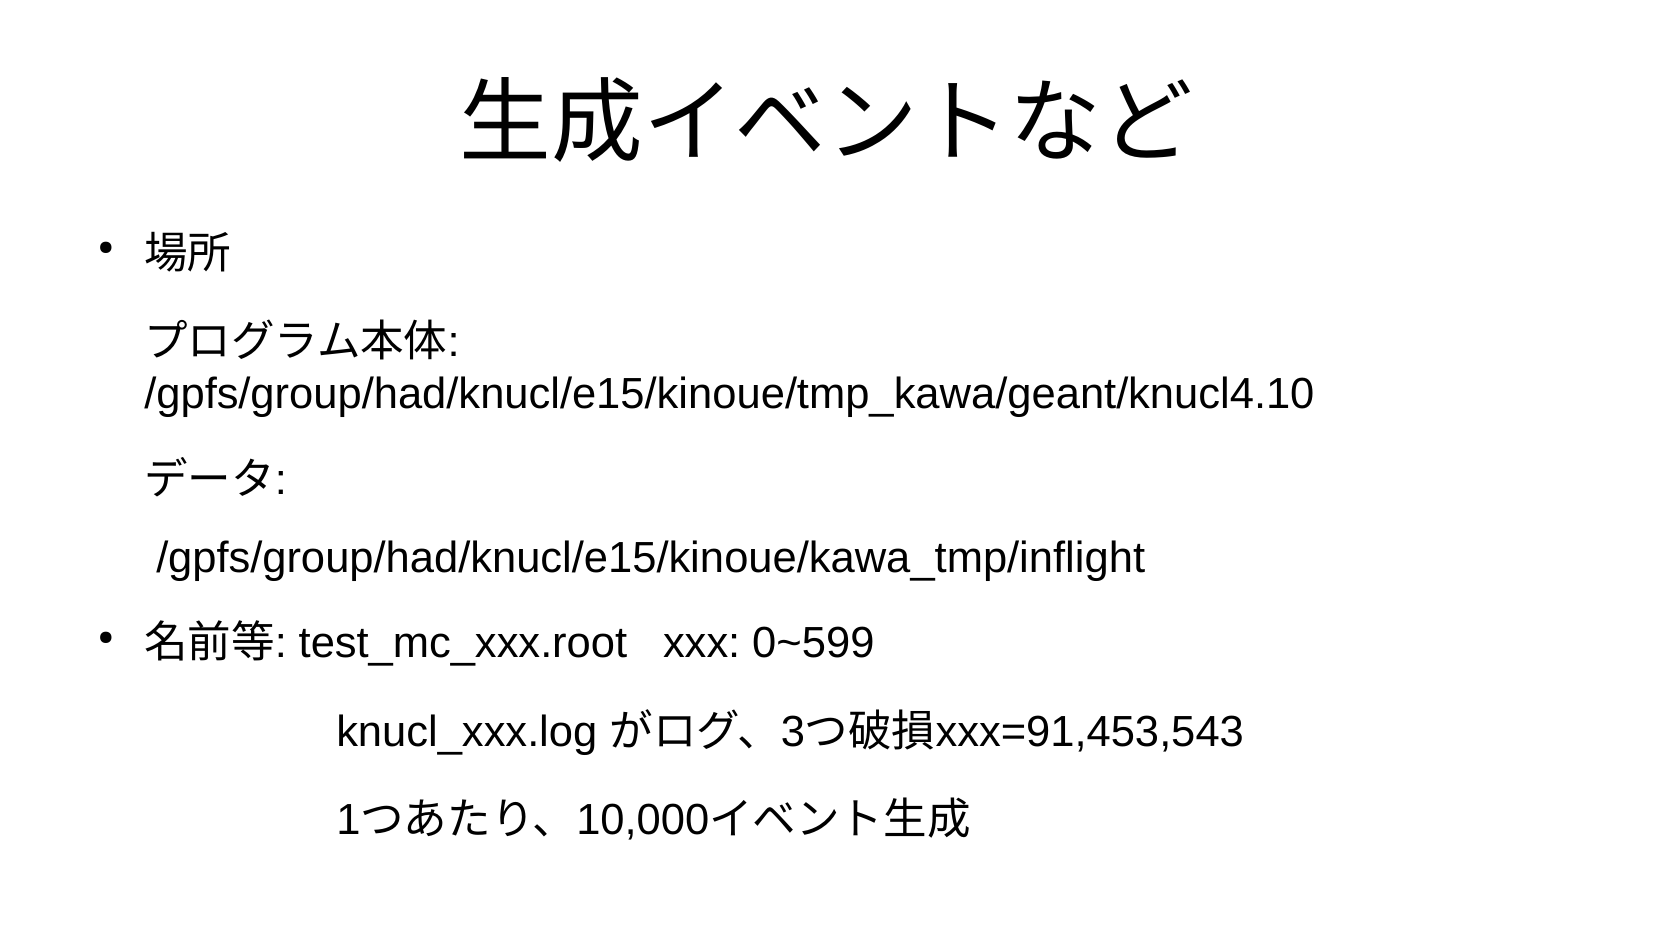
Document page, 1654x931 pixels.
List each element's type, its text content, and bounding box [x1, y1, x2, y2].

title 生成イベントなど [82, 37, 1571, 193]
list 場所 プログラム本体: /gpfs/group/had/knucl/e15/kinoue/tmp_kawa/geant/knucl4.10 データ: /gpfs/group/had/knucl/e15/kinoue/kawa_tmp/inflight 名前等: test_mc_xxx.root xxx: 0~599 knucl_xxx.log がログ、3つ破損xxx=91,453,543 1つあたり、10,000イベント生成 [82, 217, 1571, 851]
